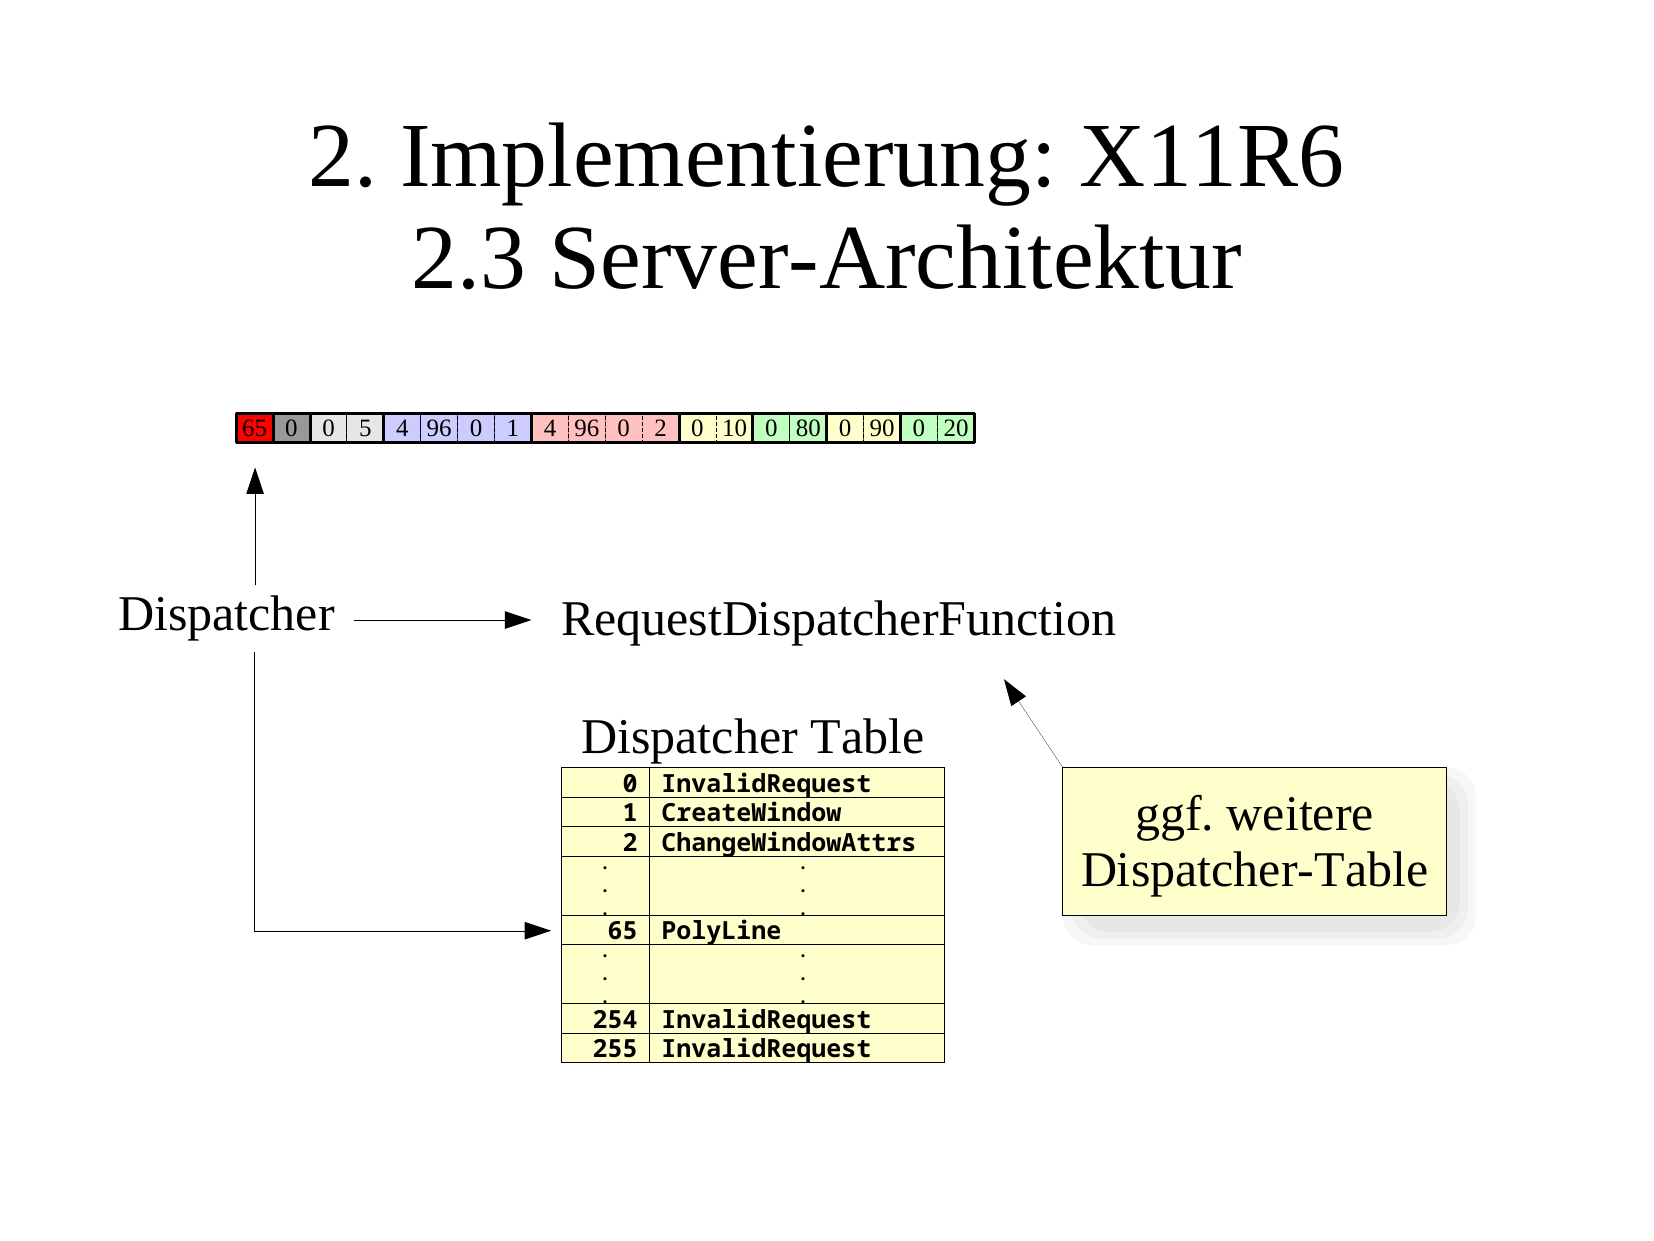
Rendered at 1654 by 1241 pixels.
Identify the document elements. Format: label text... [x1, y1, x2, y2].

text_box 96 [568, 415, 605, 441]
text_box ChangeWindowAttrs [649, 826, 945, 856]
text_box 0 [902, 415, 937, 441]
text_box 1 [561, 797, 649, 826]
text_box 4 [385, 415, 420, 441]
text_box 65 [561, 916, 649, 944]
text_box 0 [754, 415, 789, 441]
text_box 20 [937, 415, 973, 441]
text_box . . . [649, 856, 945, 916]
text_box 0 [457, 415, 494, 441]
text_box . . . [561, 856, 649, 916]
text_box PolyLine [649, 916, 945, 944]
text_box 2 [642, 415, 678, 441]
text_box 0 [681, 415, 716, 441]
text_box . . . [561, 944, 649, 1004]
text_box InvalidRequest [649, 767, 945, 797]
text_box 4 [533, 415, 568, 441]
text_box InvalidRequest [649, 1033, 945, 1063]
text_box 96 [420, 415, 457, 441]
text_box CreateWindow [649, 797, 945, 826]
text_box [1063, 767, 1477, 945]
text_box RequestDispatcherFunction [561, 590, 1105, 646]
text_box 65 [238, 415, 272, 441]
text_box 1 [494, 415, 530, 441]
text_box 254 [561, 1004, 649, 1033]
text_box 90 [863, 415, 899, 441]
text_box Dispatcher [118, 585, 331, 641]
text_box 0 [275, 415, 309, 441]
text_box ggf. weitere Dispatcher-Table [1062, 767, 1447, 916]
text_box 5 [346, 415, 382, 441]
text_box 0 [828, 415, 863, 441]
text_box 0 [561, 767, 649, 797]
text_box 0 [312, 415, 346, 441]
text_box Dispatcher Table [561, 708, 945, 764]
text_box 80 [789, 415, 825, 441]
text_box 0 [605, 415, 642, 441]
text_box 255 [561, 1033, 649, 1063]
title 2. Implementierung: X11R6 2.3 Server-Architektur [121, 102, 1534, 311]
text_box 2 [561, 826, 649, 856]
text_box InvalidRequest [649, 1004, 945, 1033]
text_box 10 [716, 415, 751, 441]
text_box . . . [649, 944, 945, 1004]
